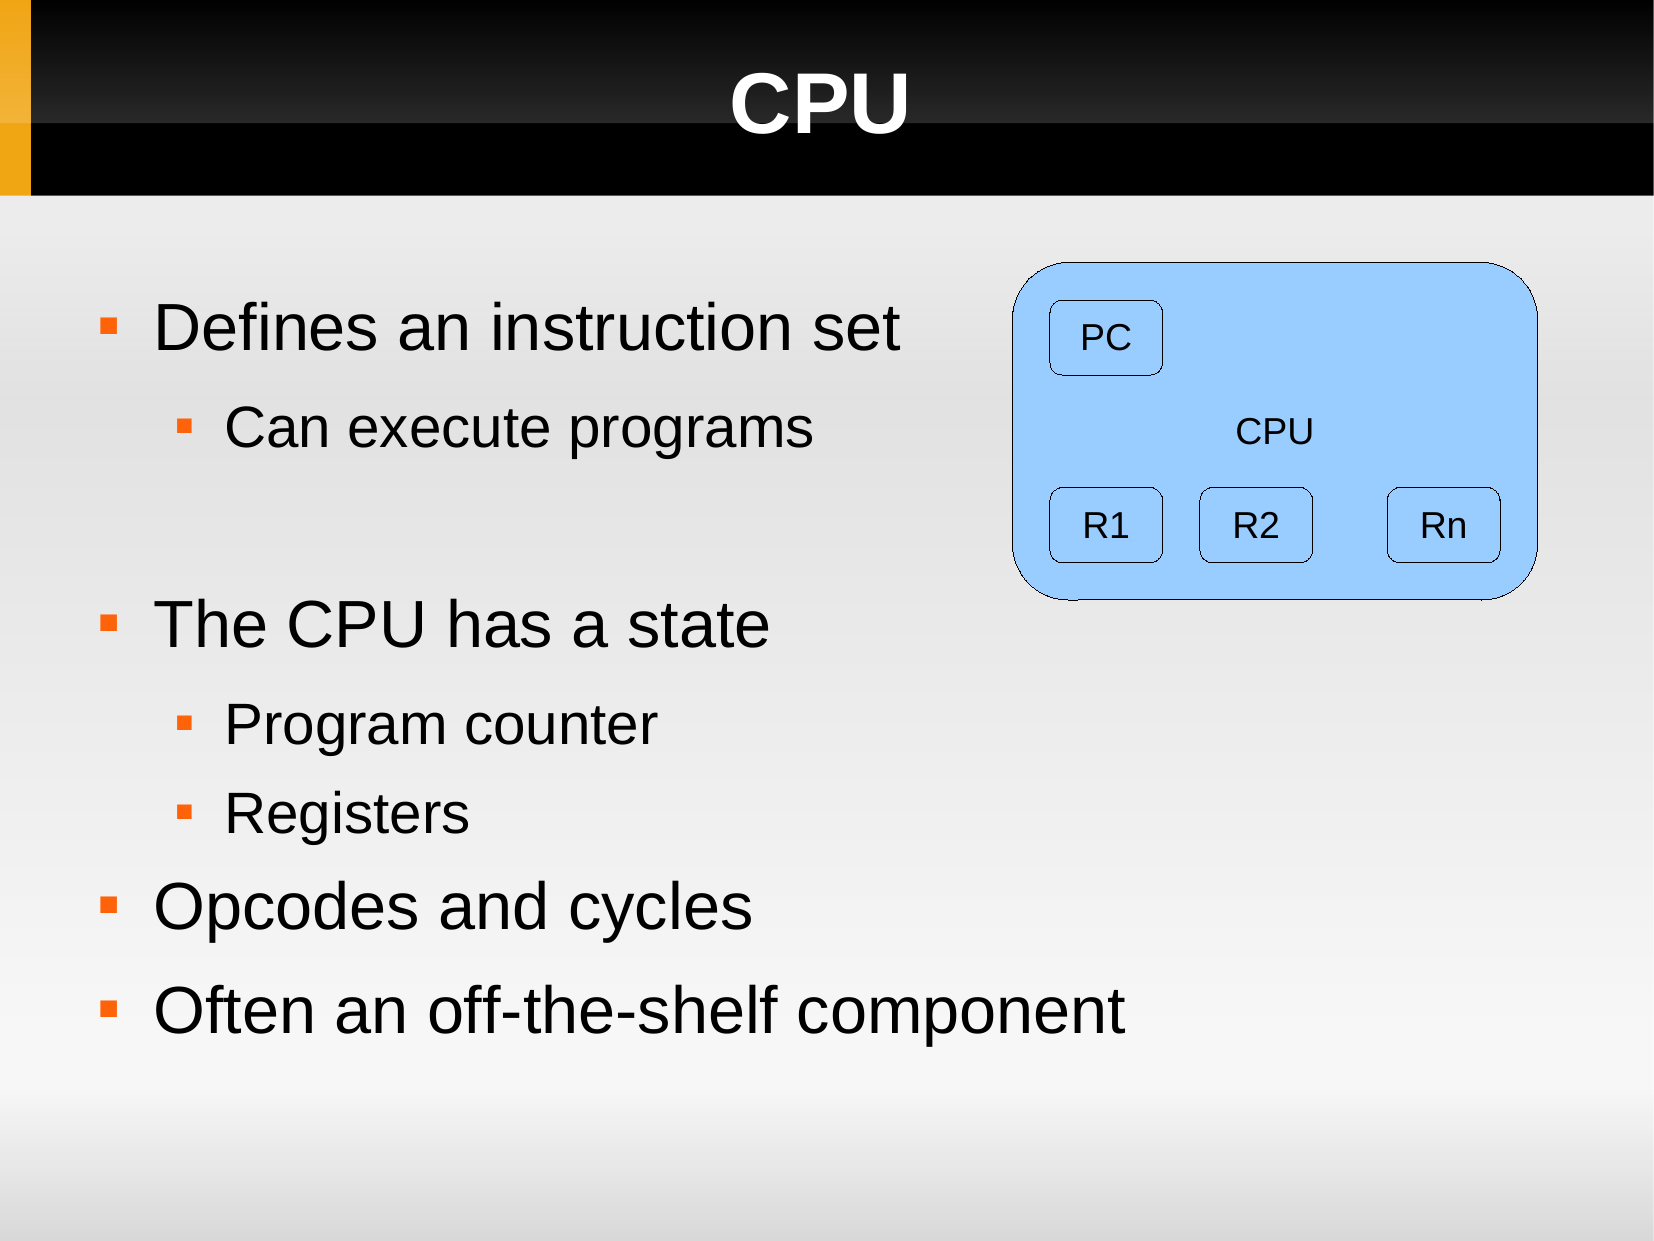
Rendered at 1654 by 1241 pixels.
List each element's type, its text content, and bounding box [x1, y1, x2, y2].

text_box CPU [1012, 262, 1538, 601]
picture [0, 0, 1654, 1241]
title CPU [76, 0, 1565, 208]
list Defines an instruction set Can execute programs The CPU has a state Program counter Registers Opcodes and cycles Often an off-the-shelf component [82, 290, 1571, 1094]
text_box R1 [1049, 487, 1163, 563]
text_box PC [1049, 300, 1163, 376]
text_box R2 [1199, 487, 1313, 563]
text_box Rn [1387, 487, 1501, 563]
